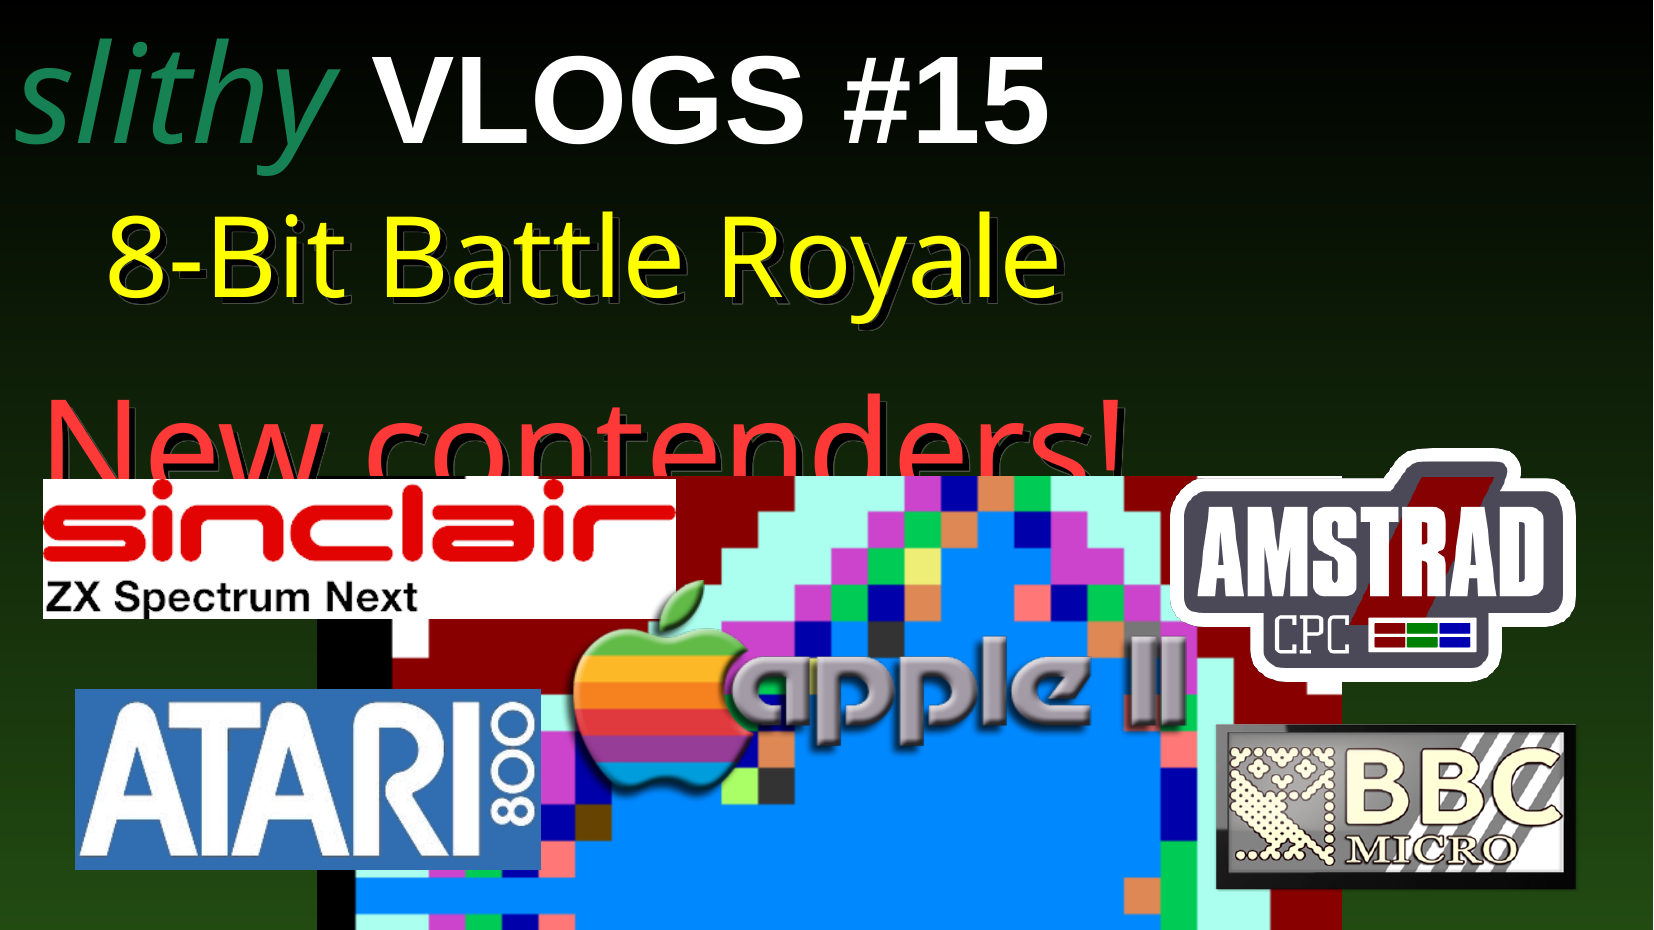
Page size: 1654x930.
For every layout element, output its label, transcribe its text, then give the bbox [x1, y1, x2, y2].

title slithy VLOGS #15 [15, 12, 1126, 169]
picture [43, 412, 1591, 930]
text_box 8-Bit Battle Royale New contenders! [24, 170, 1622, 480]
